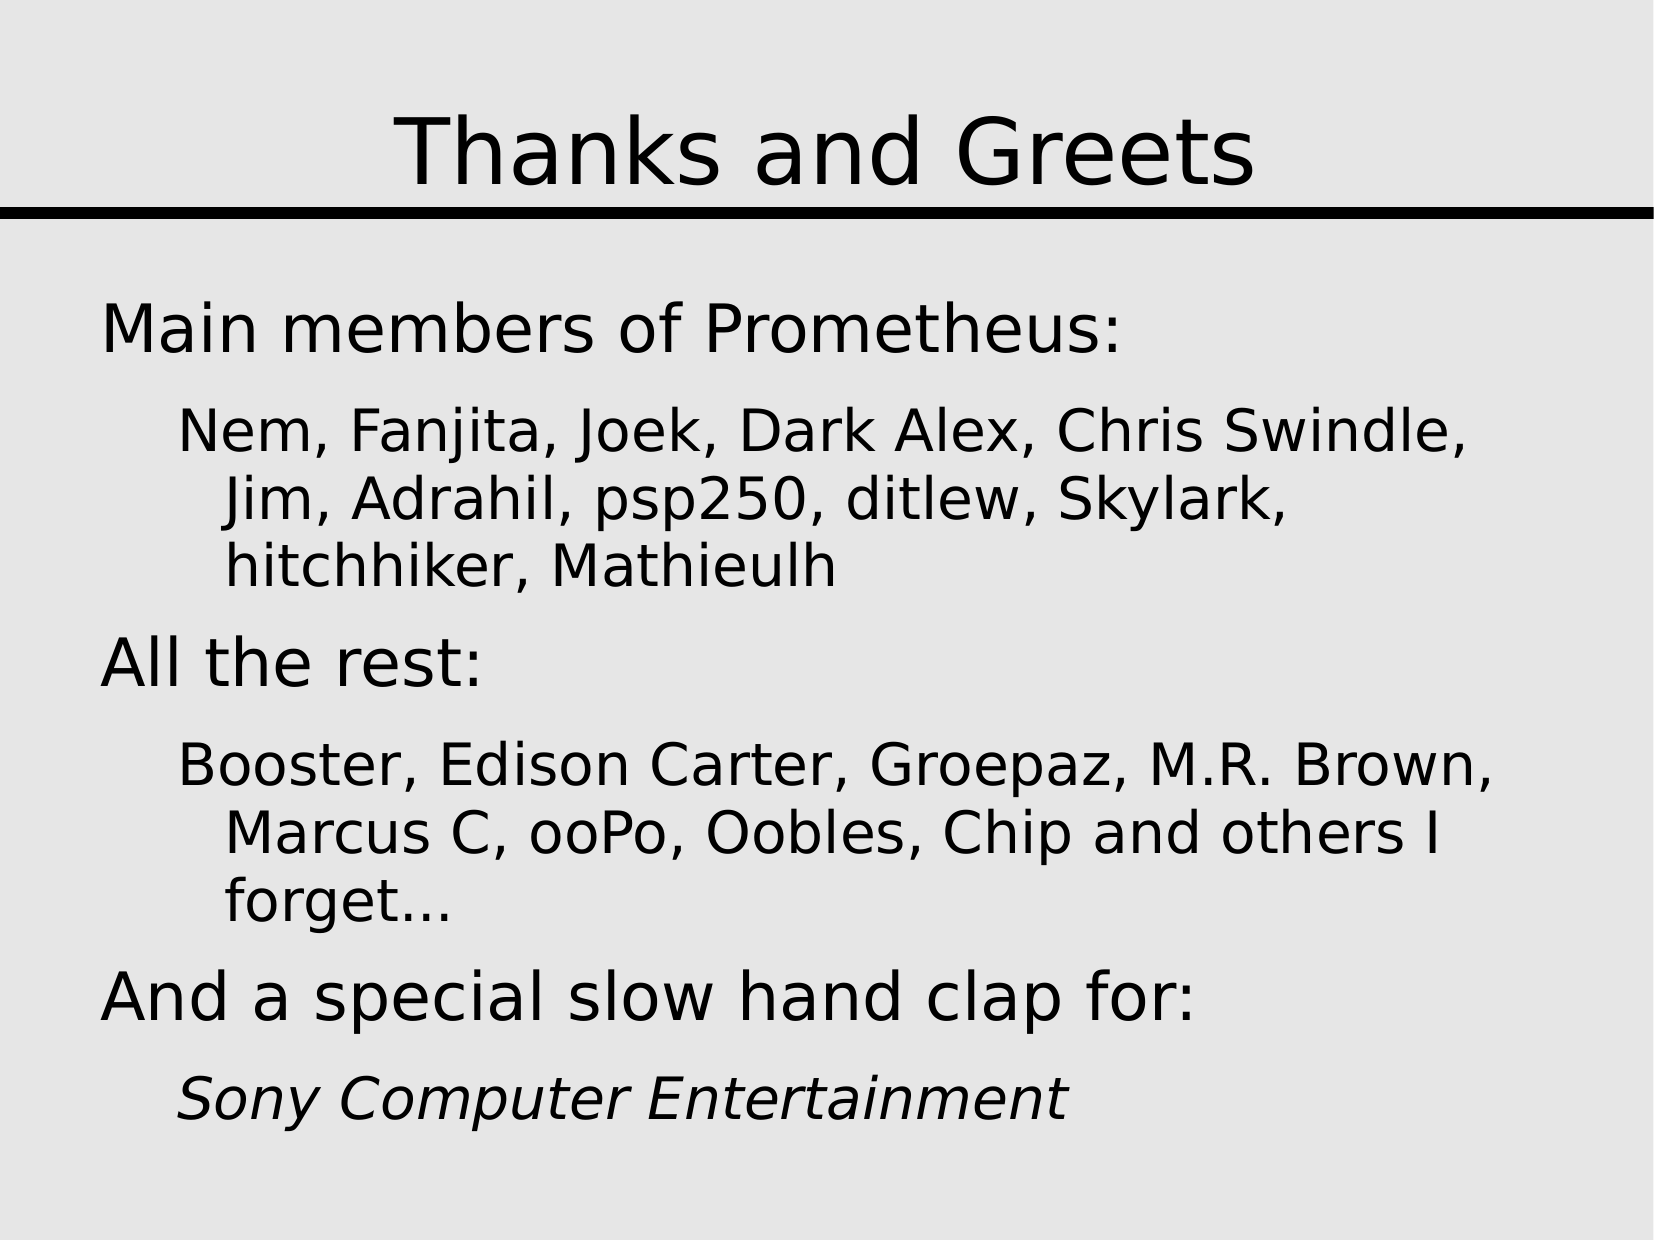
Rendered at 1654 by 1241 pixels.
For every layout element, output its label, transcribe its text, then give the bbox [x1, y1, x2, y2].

list Main members of Prometheus: Nem, Fanjita, Joek, Dark Alex, Chris Swindle, Jim, Adrahil, psp250, ditlew, Skylark, hitchhiker, Mathieulh All the rest: Booster, Edison Carter, Groepaz, M.R. Brown, Marcus C, ooPo, Oobles, Chip and others I forget... And a special slow hand clap for: Sony Computer Entertainment [82, 290, 1571, 1134]
title Thanks and Greets [82, 56, 1571, 250]
